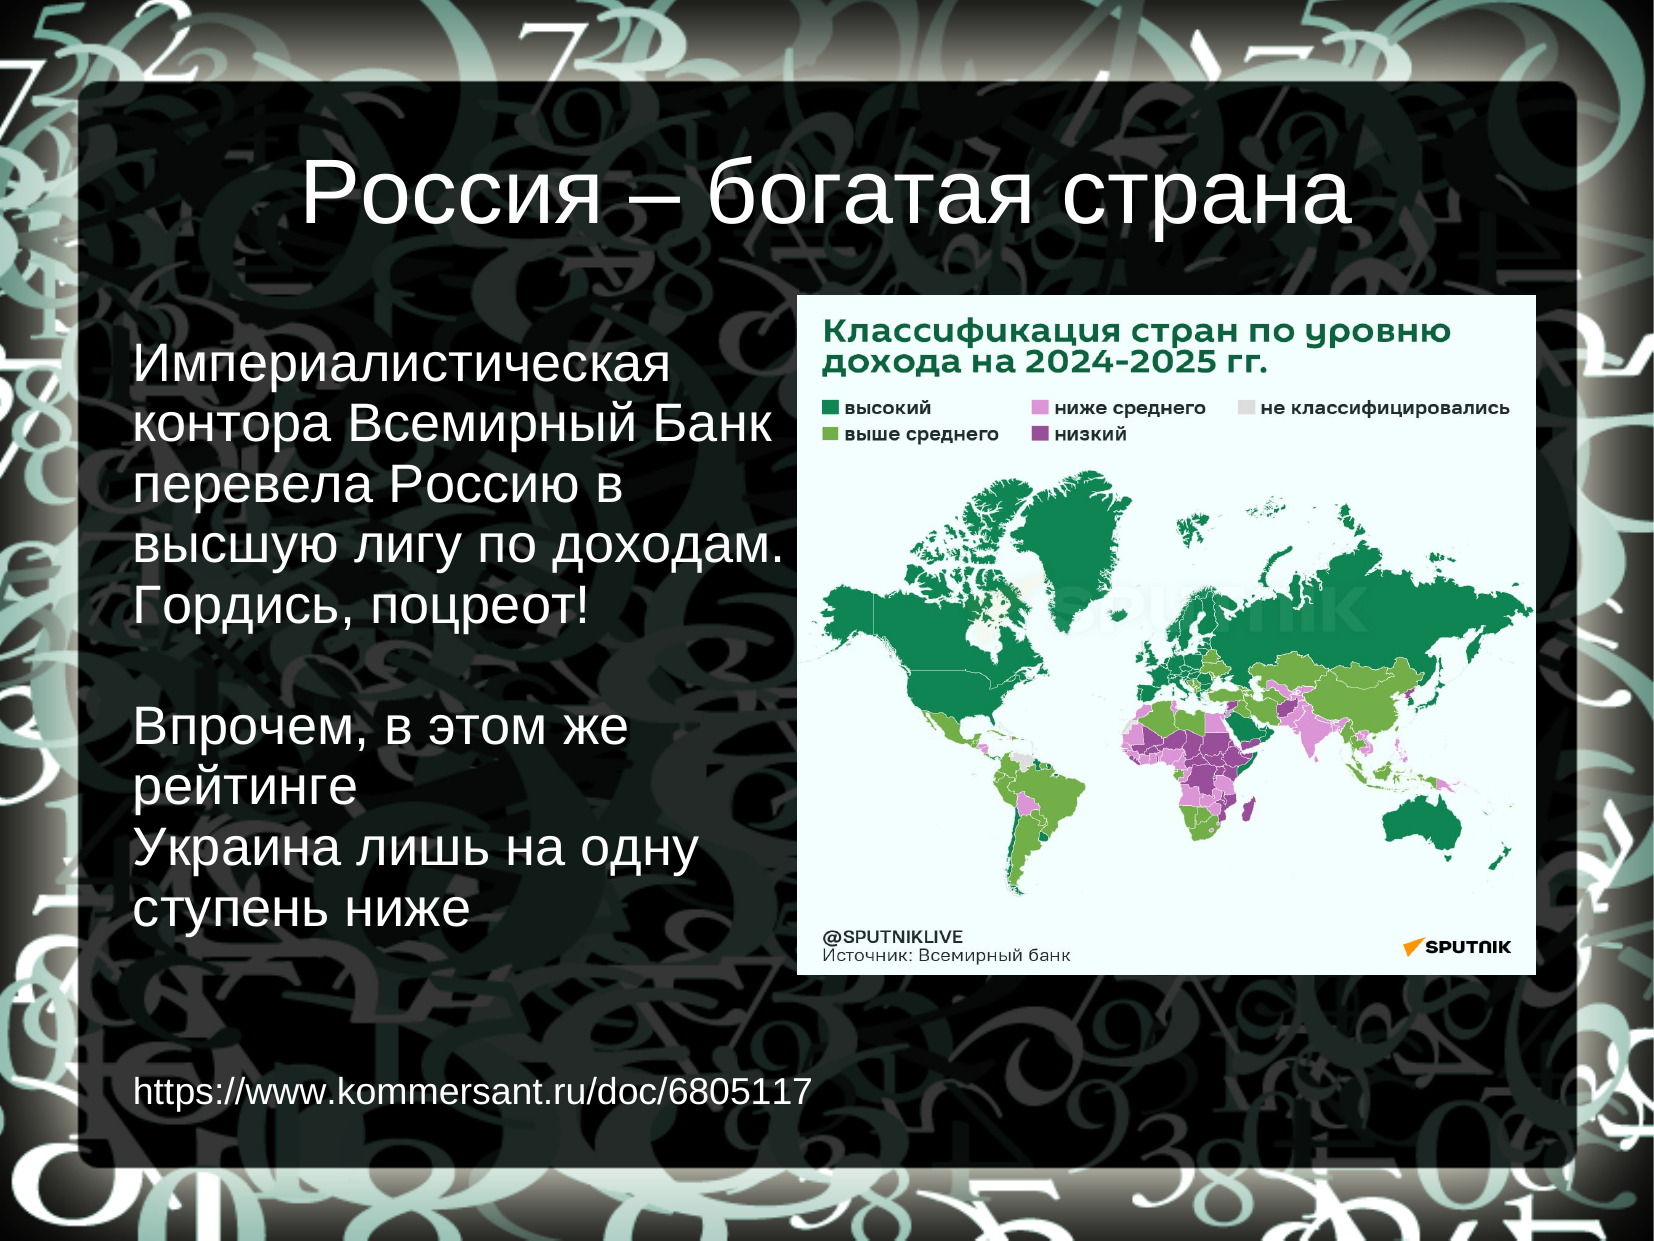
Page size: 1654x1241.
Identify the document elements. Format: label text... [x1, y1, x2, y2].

title Россия – богатая страна [82, 88, 1571, 296]
picture [0, 0, 1654, 1241]
text_box https://www.kommersant.ru/doc/6805117 [118, 1062, 1536, 1123]
text_box Империалистическая контора Всемирный Банк перевела Россию в высшую лигу по доходам. Гордись, поцреот! Впрочем, в этом же рейтинге Украина лишь на одну ступень ниже [118, 324, 797, 945]
